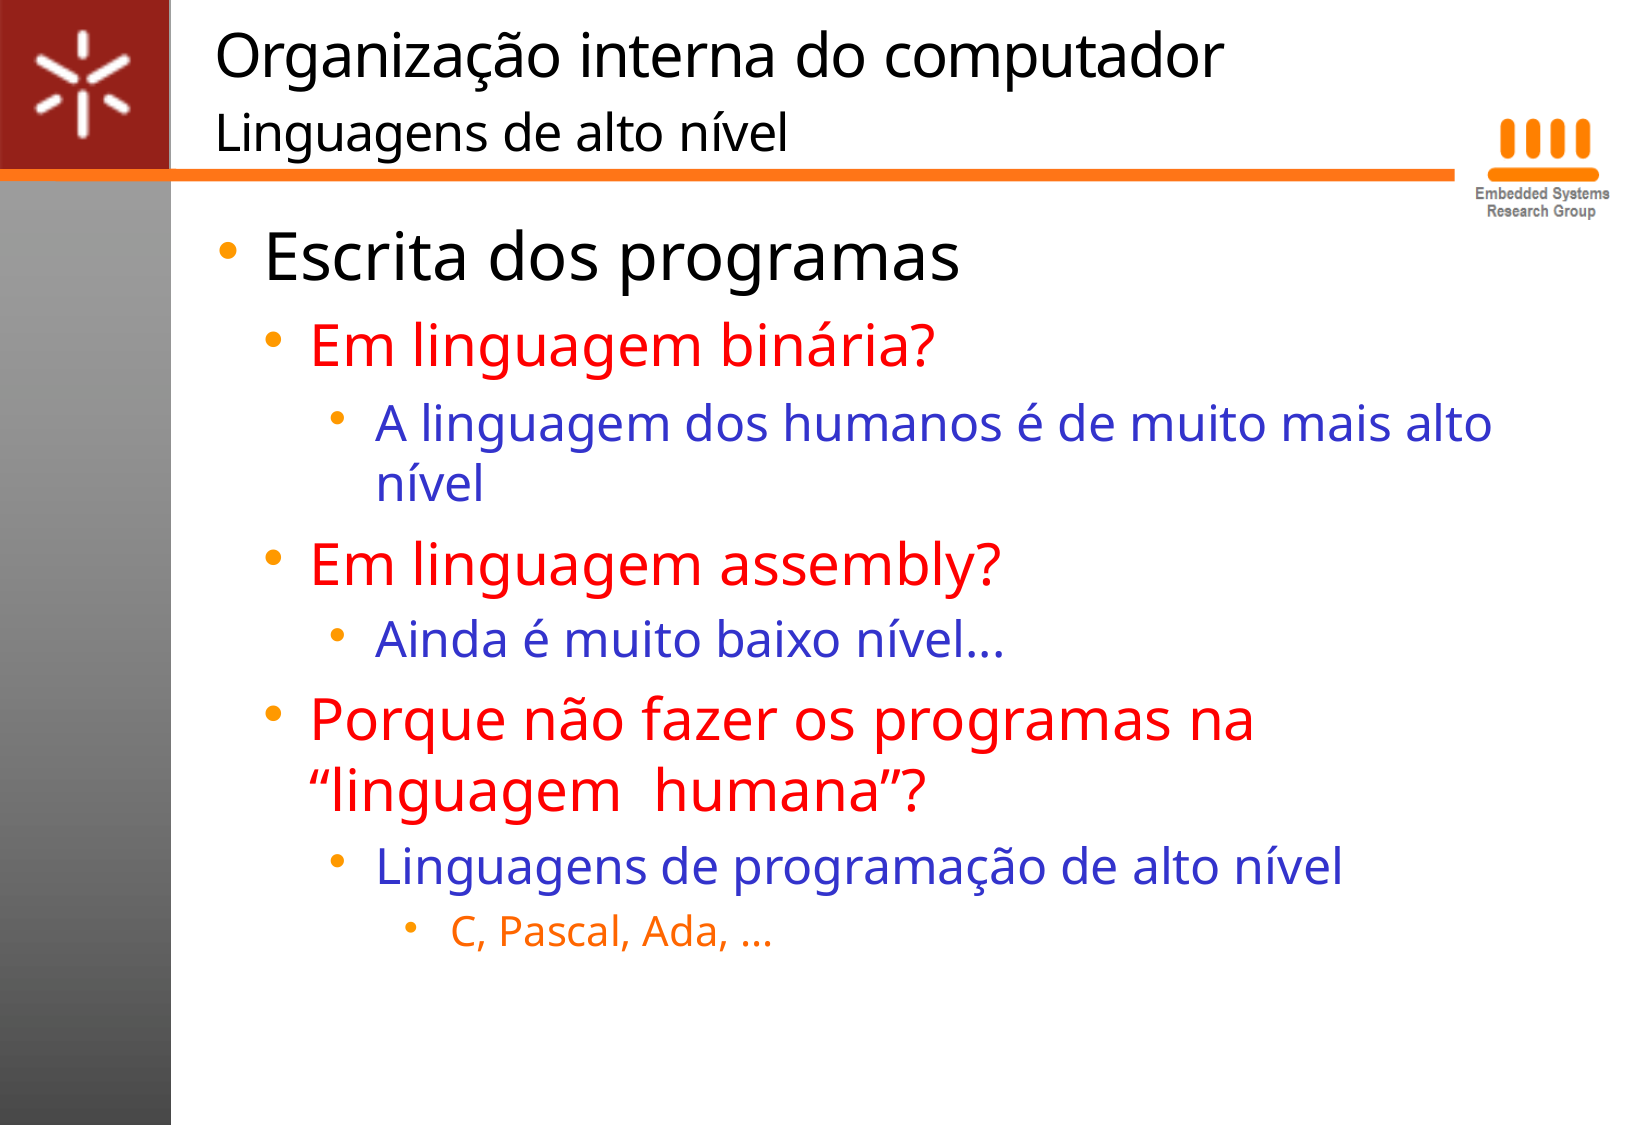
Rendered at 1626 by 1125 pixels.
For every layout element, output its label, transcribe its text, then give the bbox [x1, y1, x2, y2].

picture [1475, 118, 1610, 220]
title Organização interna do computador Linguagens de alto nível [212, 16, 1335, 234]
text_box Escrita dos programas Em linguagem binária? A linguagem dos humanos é de muito mais alto nível Em linguagem assembly? Ainda é muito baixo nível... Porque não fazer os programas na “linguagem humana”? Linguagens de programação de alto nível C, Pascal, Ada, ... [214, 196, 1546, 956]
picture [0, 182, 171, 1125]
picture [0, 0, 171, 169]
